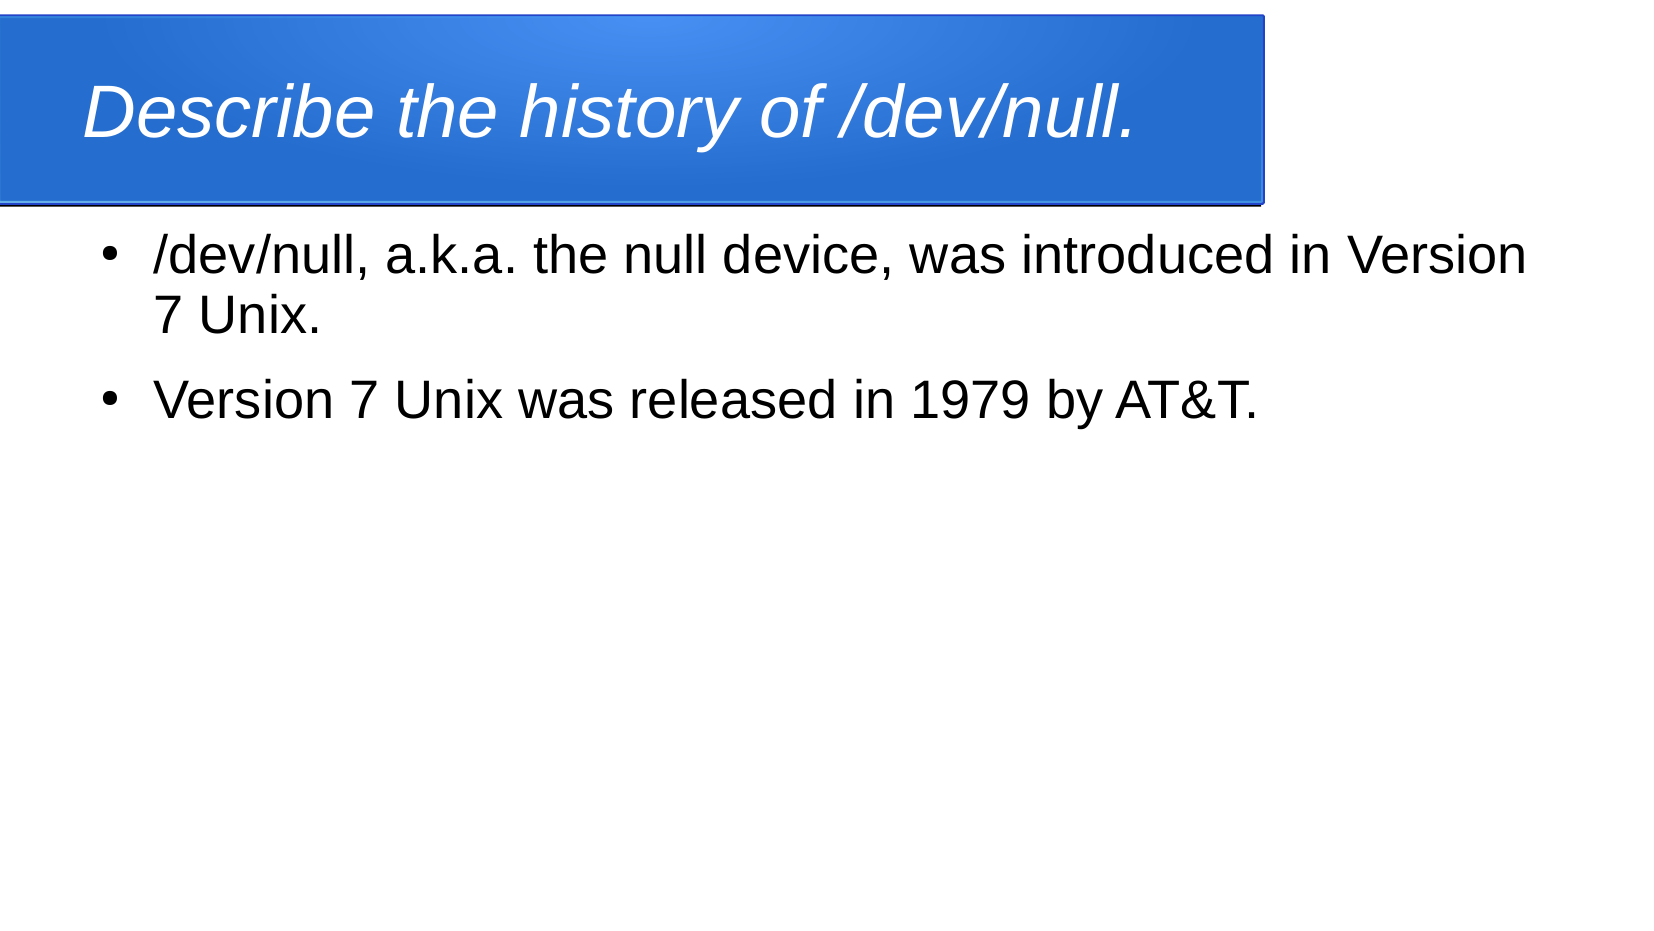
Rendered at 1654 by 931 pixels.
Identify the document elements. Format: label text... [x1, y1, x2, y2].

title Describe the history of /dev/null. [82, 35, 1235, 189]
list /dev/null, a.k.a. the null device, was introduced in Version 7 Unix. Version 7 Unix was released in 1979 by AT&T. [82, 224, 1571, 764]
